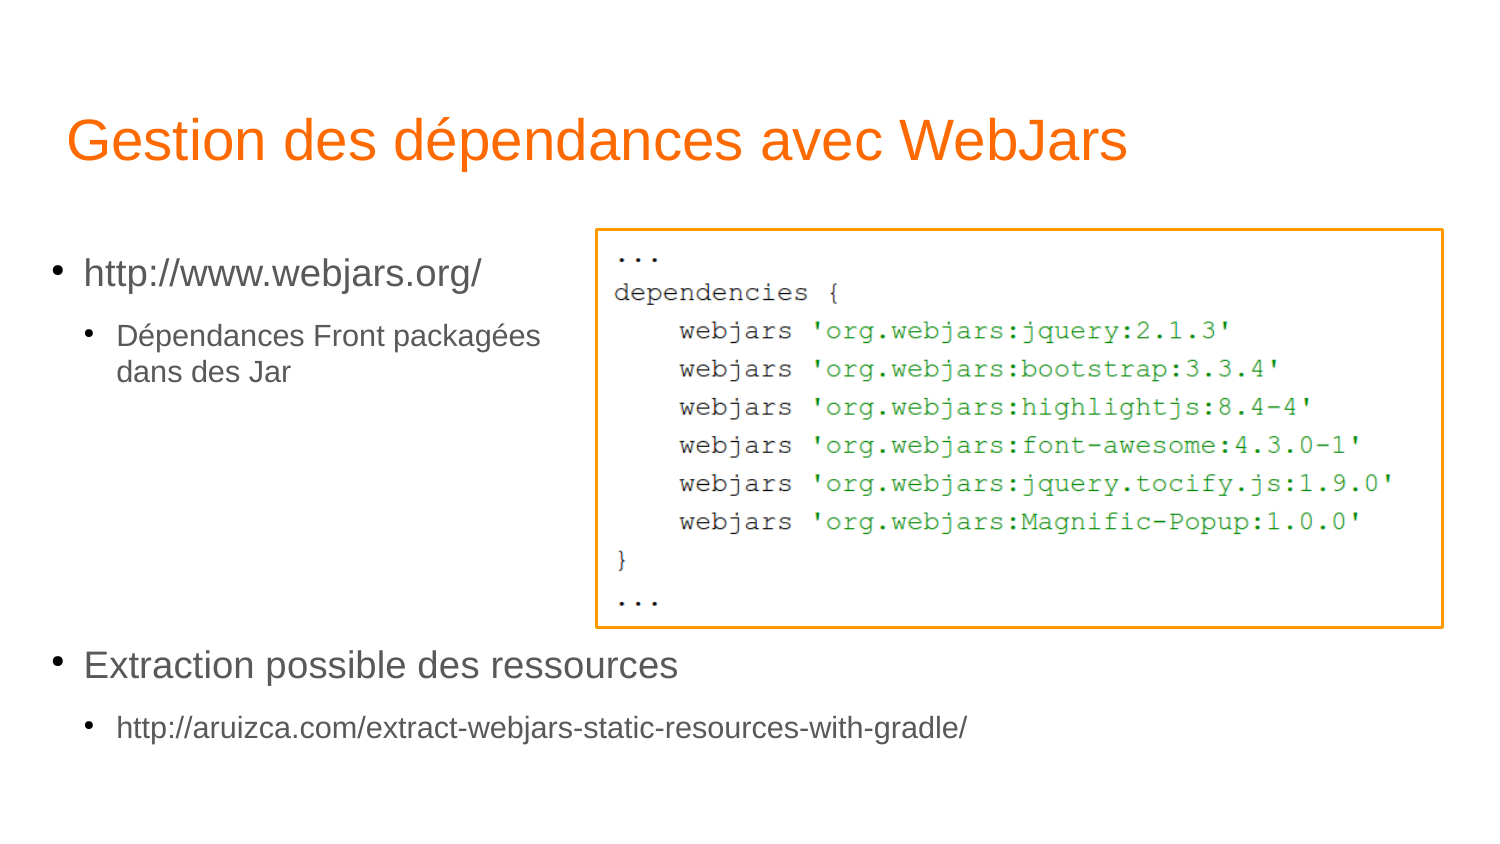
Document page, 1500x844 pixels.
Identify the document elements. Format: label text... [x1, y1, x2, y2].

list http://www.webjars.org/ Dépendances Front packagées dans des Jar Extraction possible des ressources http://aruizca.com/extract-webjars-static-resources-with-gradle/ [51, 189, 1449, 750]
title Gestion des dépendances avec WebJars [51, 72, 1449, 167]
picture [597, 231, 1441, 626]
